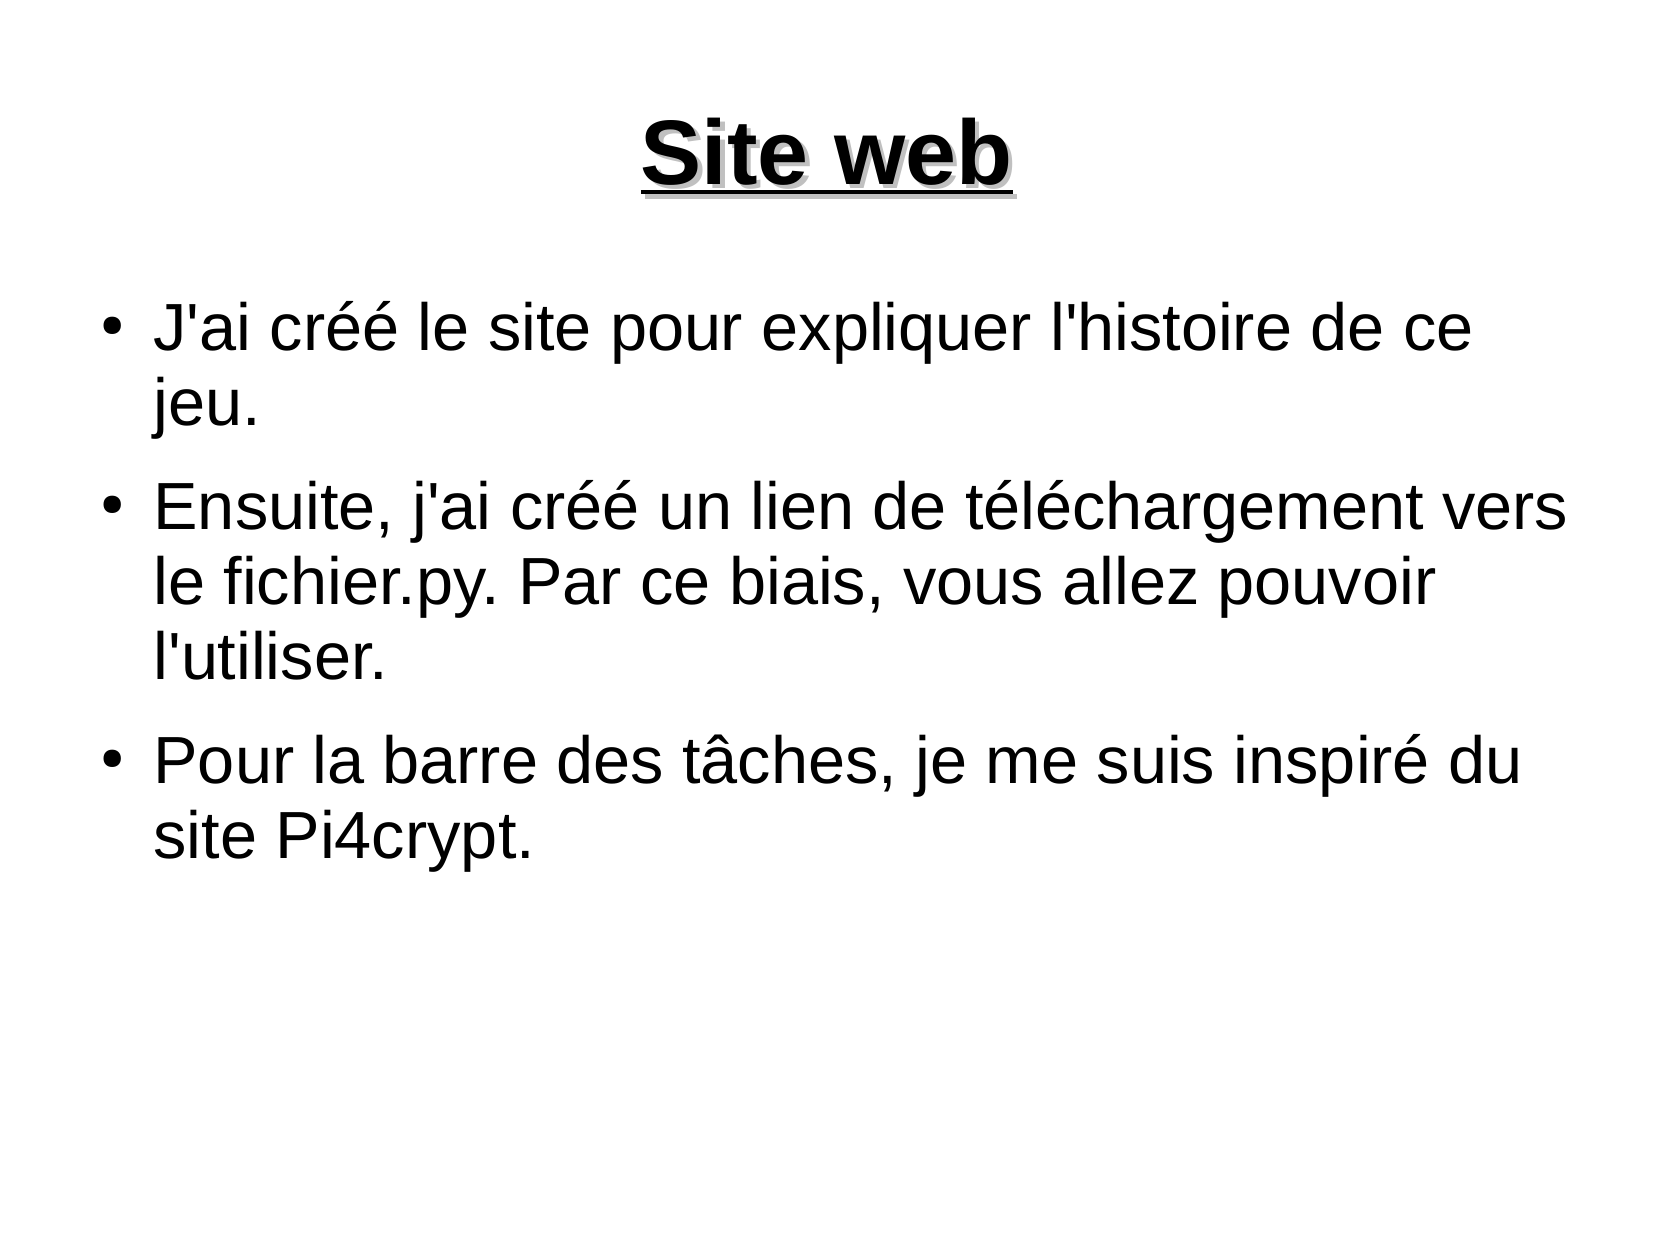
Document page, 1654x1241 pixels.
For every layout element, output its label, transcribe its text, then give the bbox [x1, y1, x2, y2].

title Site web [82, 49, 1571, 257]
list J'ai créé le site pour expliquer l'histoire de ce jeu. Ensuite, j'ai créé un lien de téléchargement vers le fichier.py. Par ce biais, vous allez pouvoir l'utiliser. Pour la barre des tâches, je me suis inspiré du site Pi4crypt. [82, 290, 1571, 1109]
